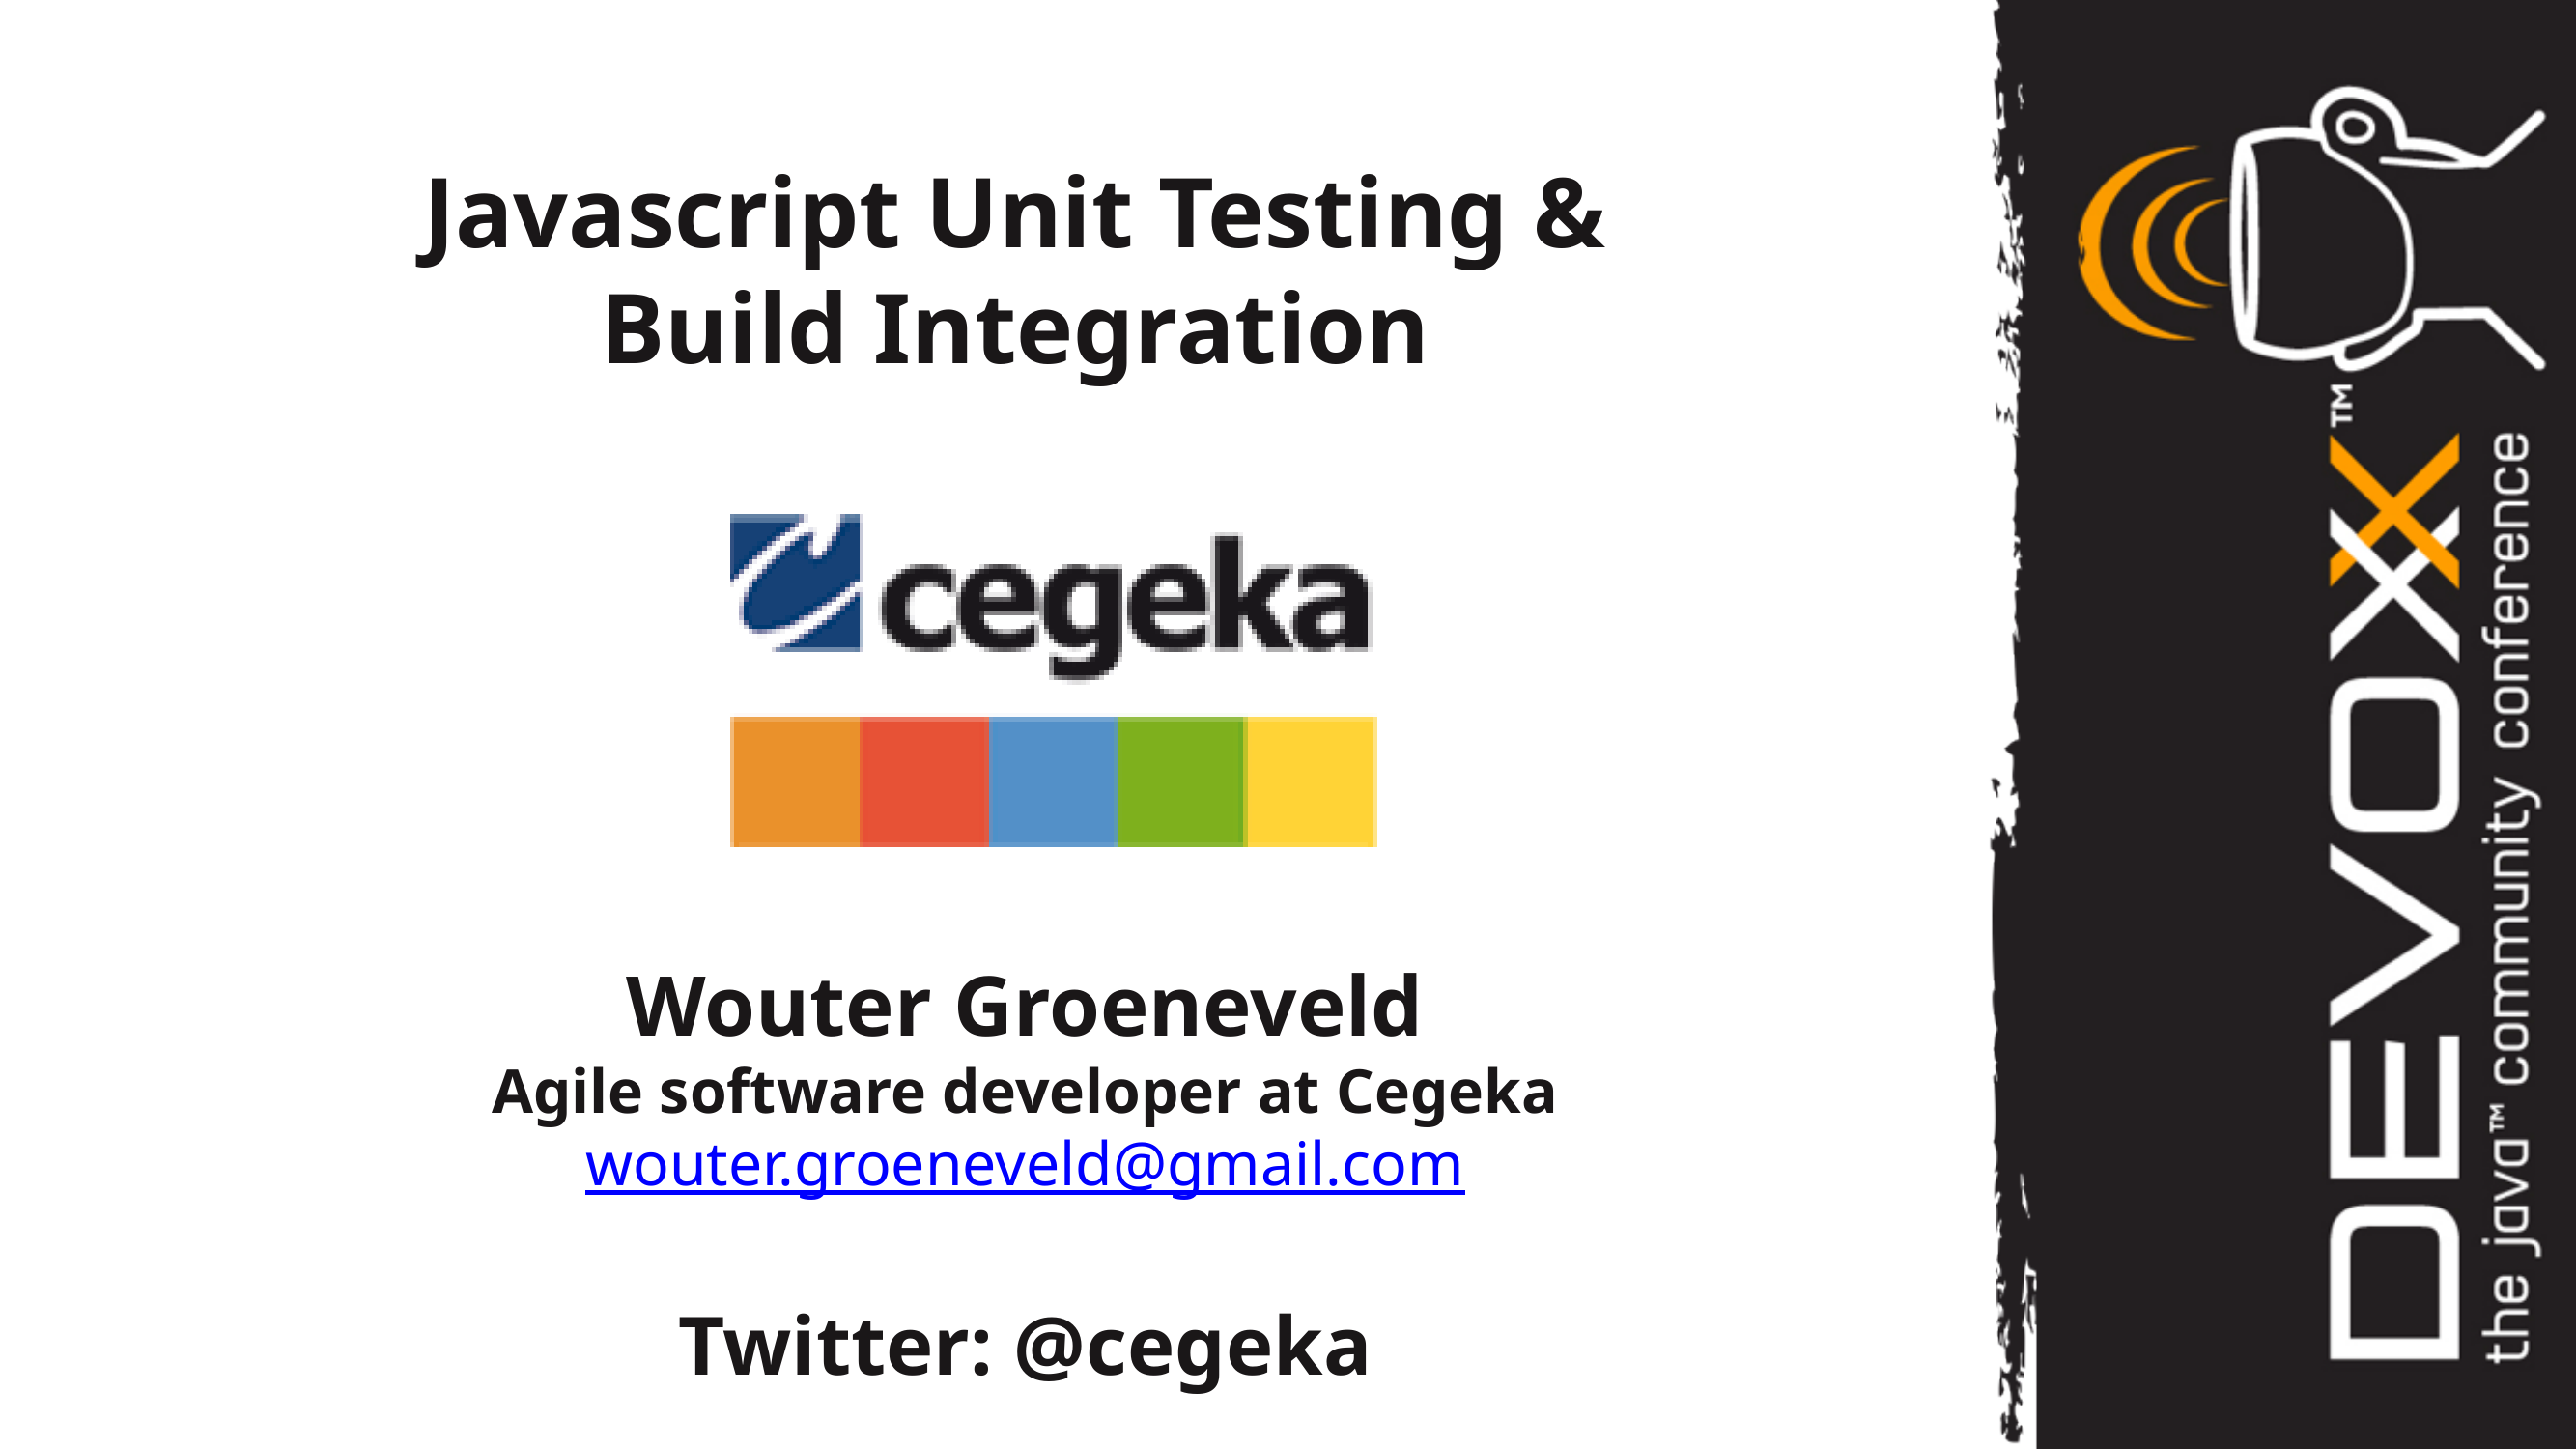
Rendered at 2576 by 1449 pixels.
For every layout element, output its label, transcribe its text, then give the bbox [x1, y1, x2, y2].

picture [1976, 0, 2576, 1449]
text_box Wouter Groeneveld Agile software developer at Cegeka wouter.groeneveld@gmail.com Twitter: @cegeka [19, 946, 2031, 1406]
picture [730, 514, 1377, 847]
text_box Javascript Unit Testing & Build Integration [202, 37, 1829, 391]
